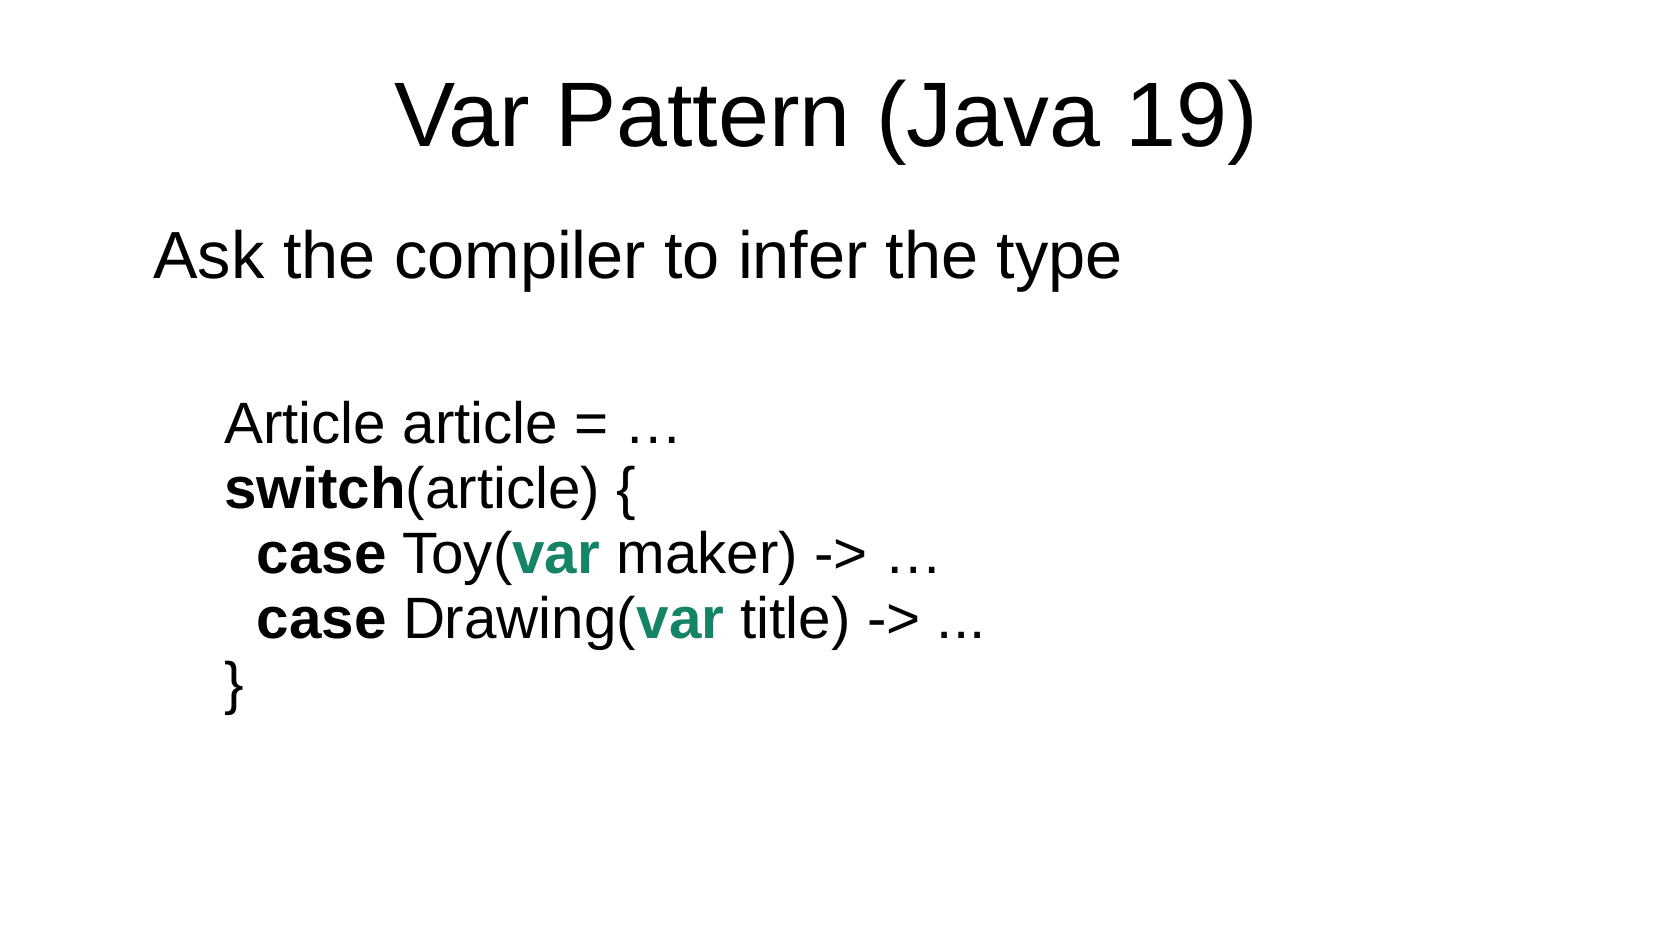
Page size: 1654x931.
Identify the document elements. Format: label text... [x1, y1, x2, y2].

list Ask the compiler to infer the type Article article = … switch(article) { case Toy(var maker) -> … case Drawing(var title) -> ... } [82, 217, 1571, 758]
title Var Pattern (Java 19) [82, 37, 1571, 193]
